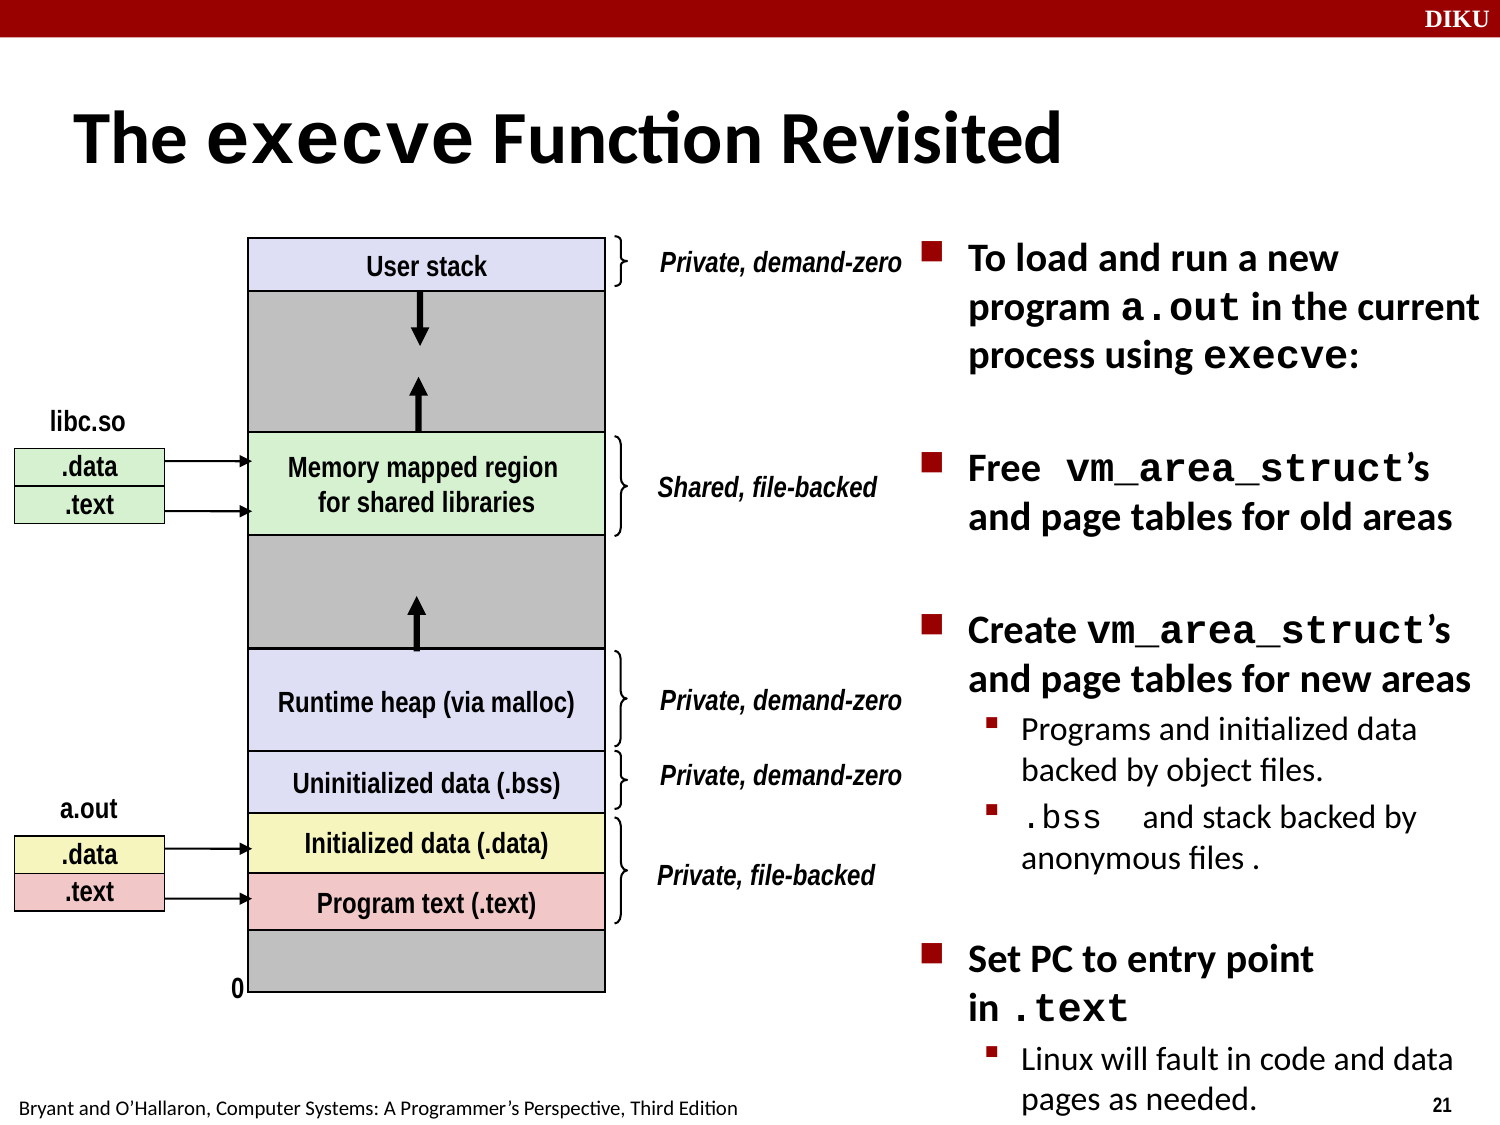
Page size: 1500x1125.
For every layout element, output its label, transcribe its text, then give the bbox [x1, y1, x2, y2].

text_box .data [14, 836, 165, 873]
text_box a.out [45, 786, 133, 836]
text_box Shared, file-backed [642, 461, 892, 512]
text_box [248, 929, 606, 992]
text_box [248, 535, 606, 648]
text_box .text [14, 873, 165, 912]
text_box Memory mapped region for shared libraries [248, 432, 606, 535]
text_box User stack [248, 238, 606, 291]
text_box Uninitialized data (.bss) [248, 751, 606, 813]
text_box libc.so [34, 398, 141, 448]
text_box .data [14, 448, 165, 486]
text_box Program text (.text) [248, 873, 606, 929]
text_box The execve Function Revisited [58, 71, 1304, 197]
text_box Private, demand-zero [645, 673, 917, 724]
text_box .text [14, 486, 165, 524]
text_box Private, demand-zero [645, 236, 917, 287]
text_box 0 [216, 962, 260, 1013]
text_box Initialized data (.data) [248, 813, 606, 873]
text_box Private, file-backed [642, 848, 890, 899]
text_box Private, demand-zero [645, 748, 917, 799]
text_box [248, 291, 606, 432]
text_box To load and run a new program a.out in the current process using execve: Free vm_area_struct’s and page tables for old areas Create vm_area_struct’s and page tables for new areas Programs and initialized data backed by object files. .bss and stack backed by anonymous files . Set PC to entry point in .text Linux will fault in code and data pages as needed. [907, 223, 1500, 1125]
text_box Runtime heap (via malloc) [248, 648, 606, 751]
